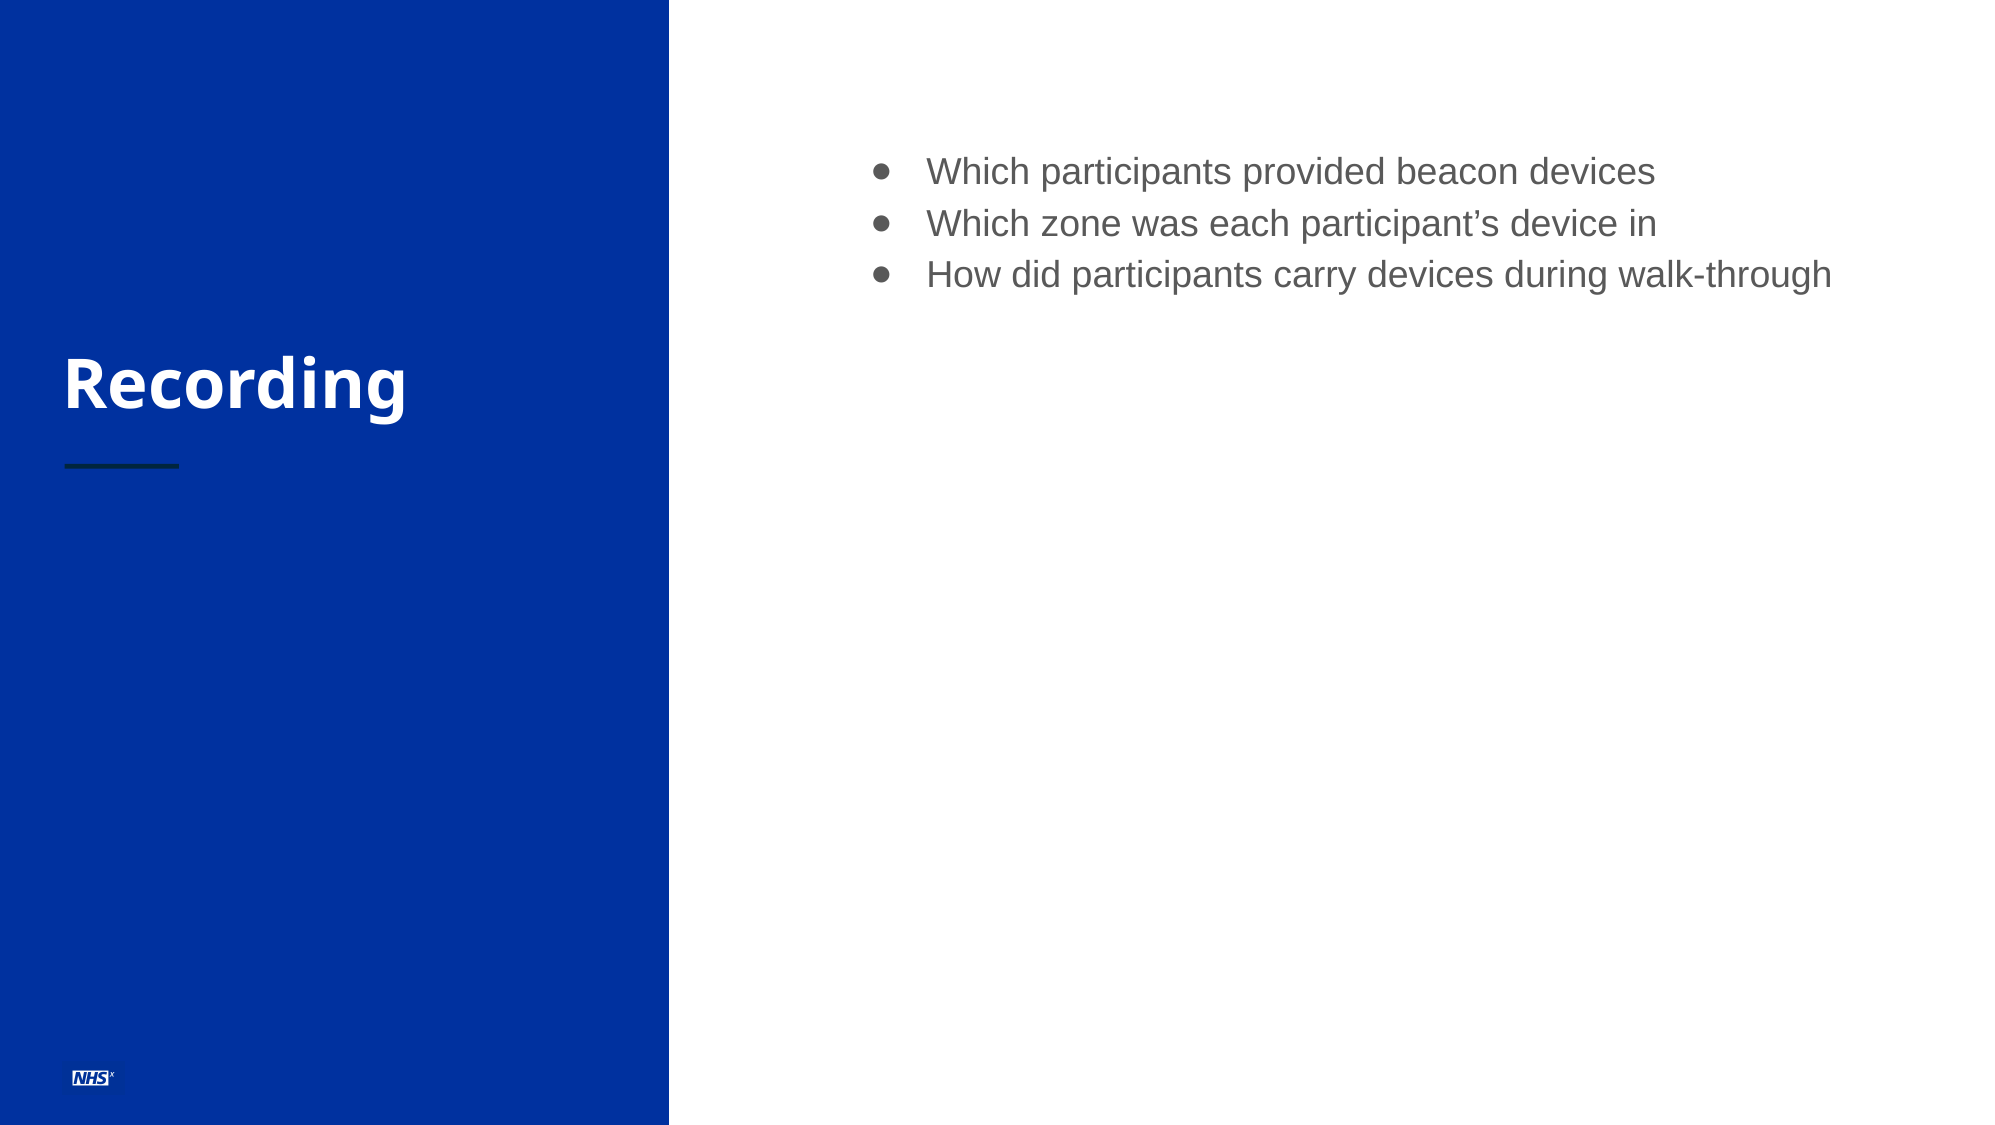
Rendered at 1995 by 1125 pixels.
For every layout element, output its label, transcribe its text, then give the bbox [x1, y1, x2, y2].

list Which participants provided beacon devices Which zone was each participant’s device in How did participants carry devices during walk-through [831, 120, 1933, 1022]
title Recording [42, 120, 643, 443]
picture [62, 1061, 125, 1095]
